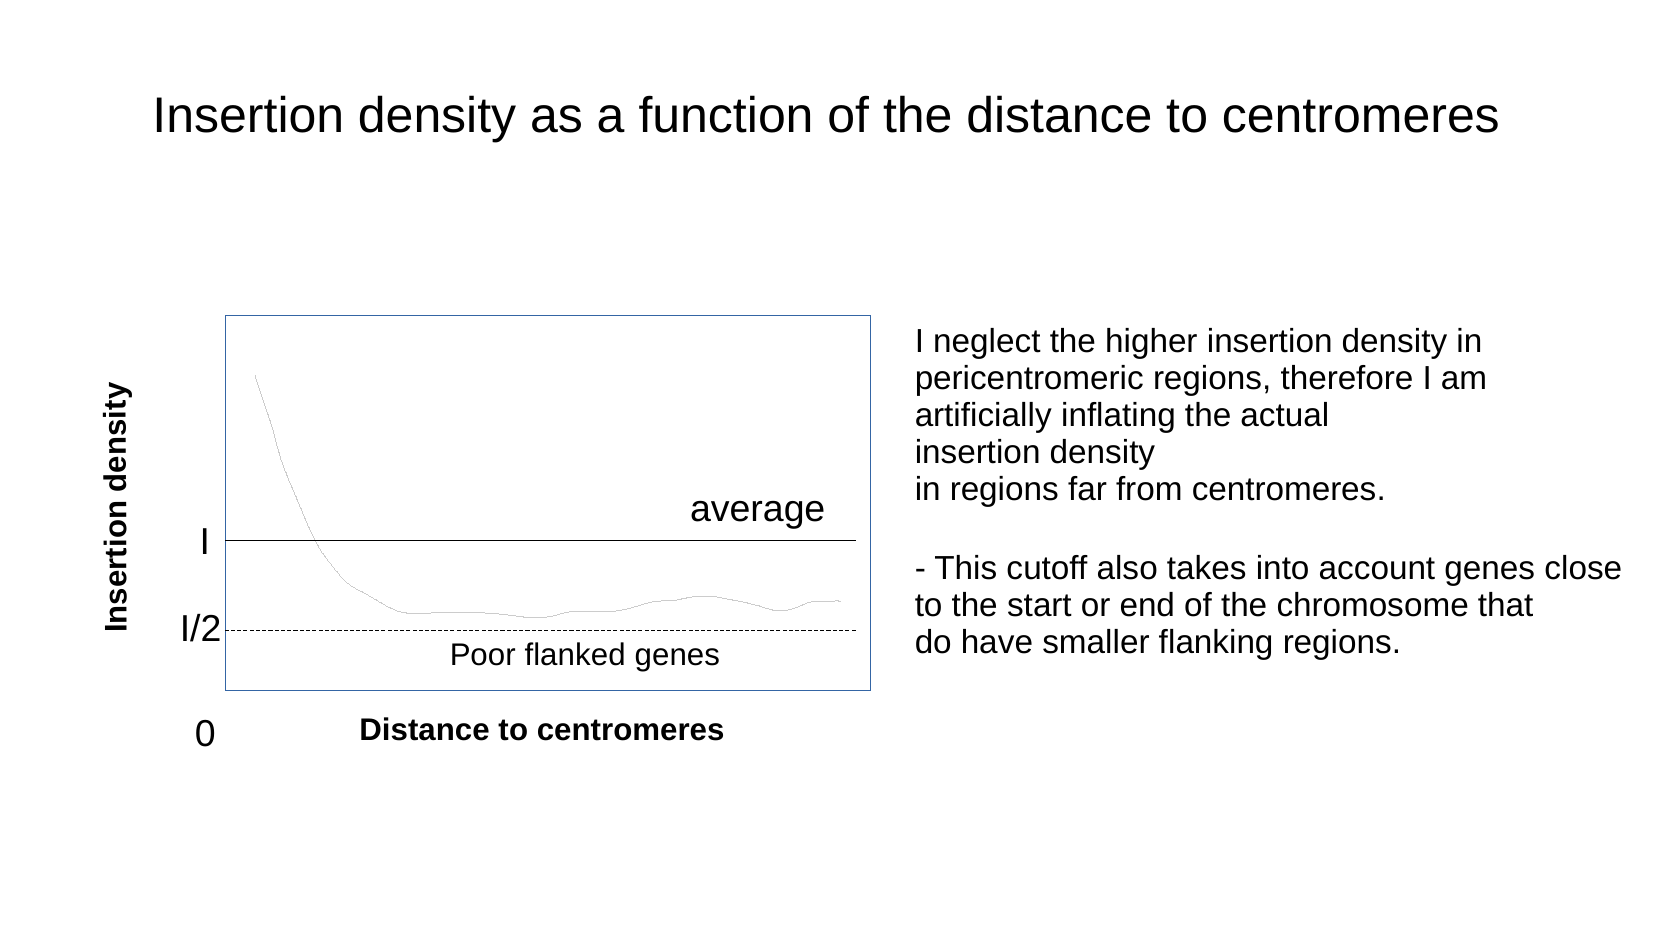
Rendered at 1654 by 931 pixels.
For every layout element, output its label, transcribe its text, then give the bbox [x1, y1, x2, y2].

text_box 0 [180, 705, 231, 762]
text_box Insertion density [89, 367, 141, 648]
title Insertion density as a function of the distance to centromeres [82, 37, 1571, 193]
text_box average [675, 480, 841, 537]
text_box I [184, 513, 226, 571]
text_box Distance to centromeres [344, 705, 741, 755]
text_box I/2 [165, 600, 237, 657]
text_box I neglect the higher insertion density in pericentromeric regions, therefore I am artificially inflating the actual insertion density in regions far from centromeres. - This cutoff also takes into account genes close to the start or end of the chromosome that do have smaller flanking regions. [900, 315, 1639, 669]
text_box Poor flanked genes [435, 630, 826, 680]
